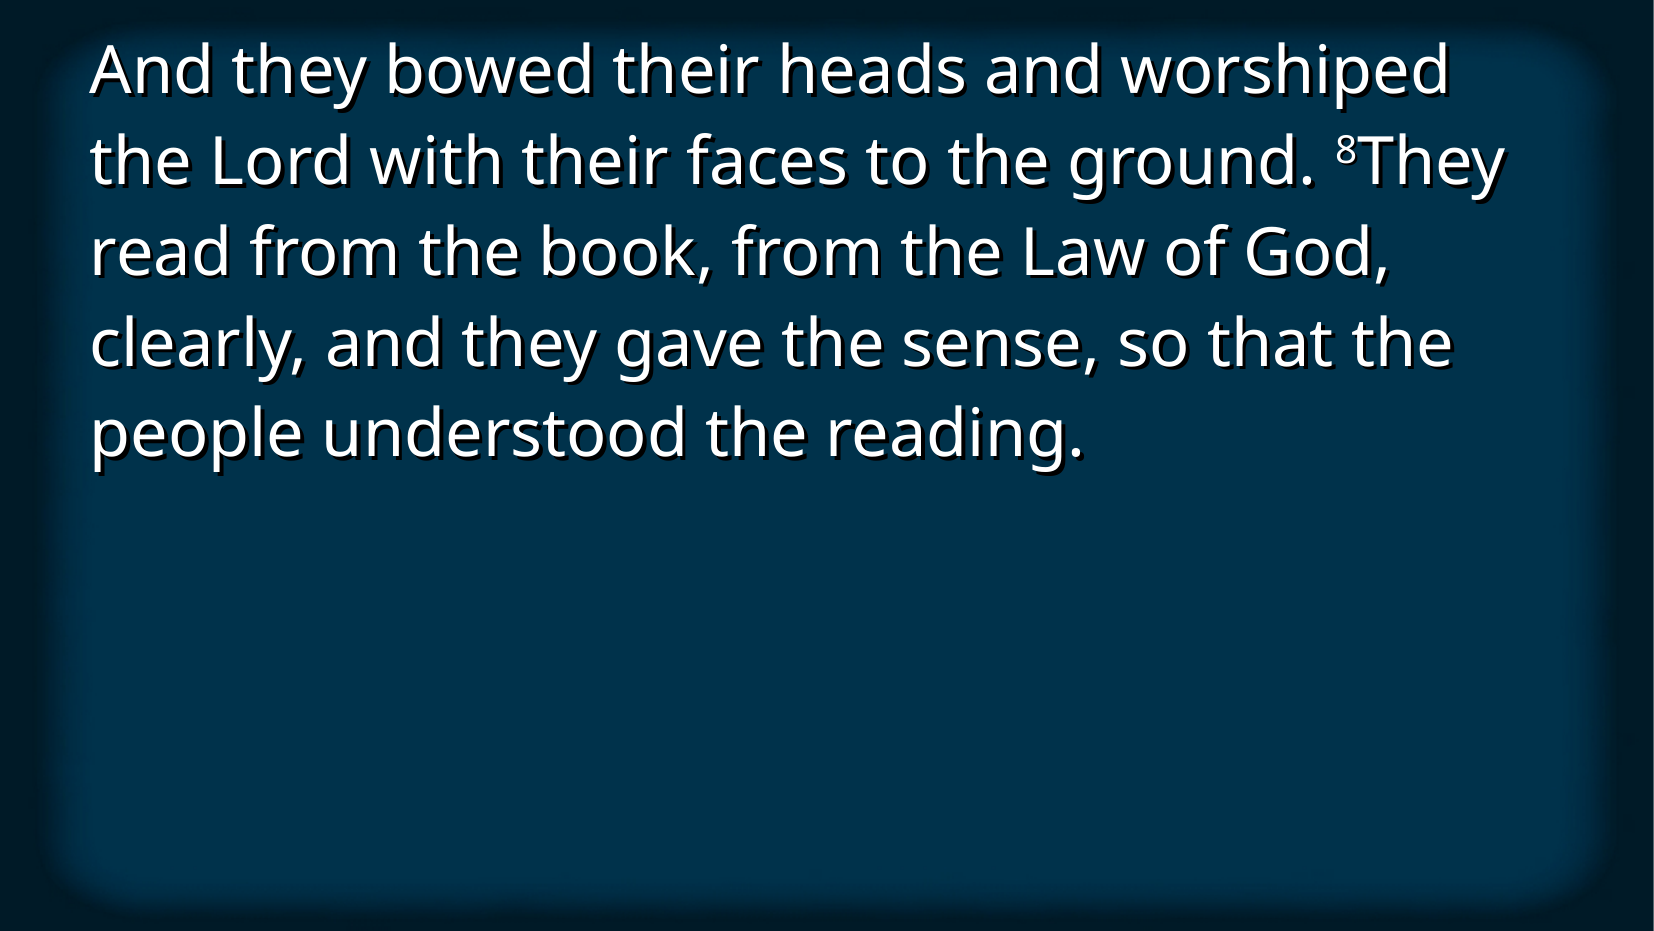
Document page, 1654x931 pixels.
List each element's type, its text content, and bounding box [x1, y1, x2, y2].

text_box And they bowed their heads and worshiped the Lord with their faces to the ground. 8They read from the book, from the Law of God, clearly, and they gave the sense, so that the people understood the reading. [75, 15, 1576, 474]
picture [0, 0, 1654, 931]
